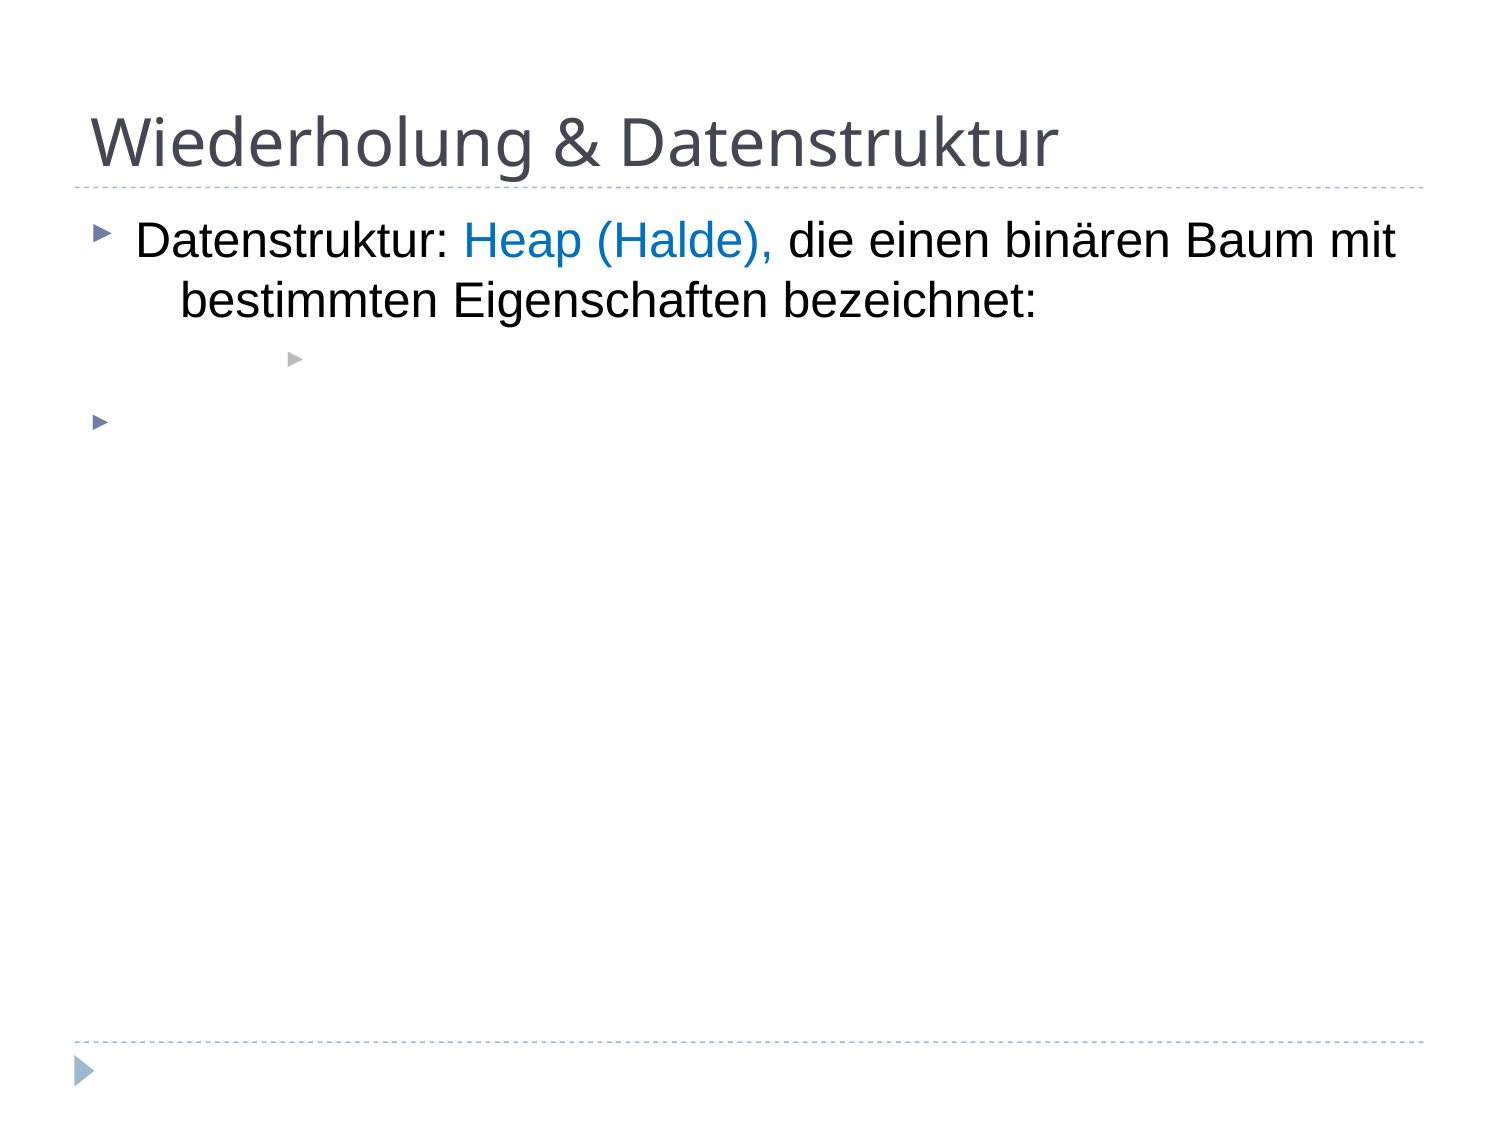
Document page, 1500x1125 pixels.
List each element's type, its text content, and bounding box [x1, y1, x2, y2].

title Wiederholung & Datenstruktur [75, 24, 1426, 188]
list Datenstruktur: Heap (Halde), die einen binären Baum mit bestimmten Eigenschaften bezeichnet: [75, 200, 1426, 1011]
